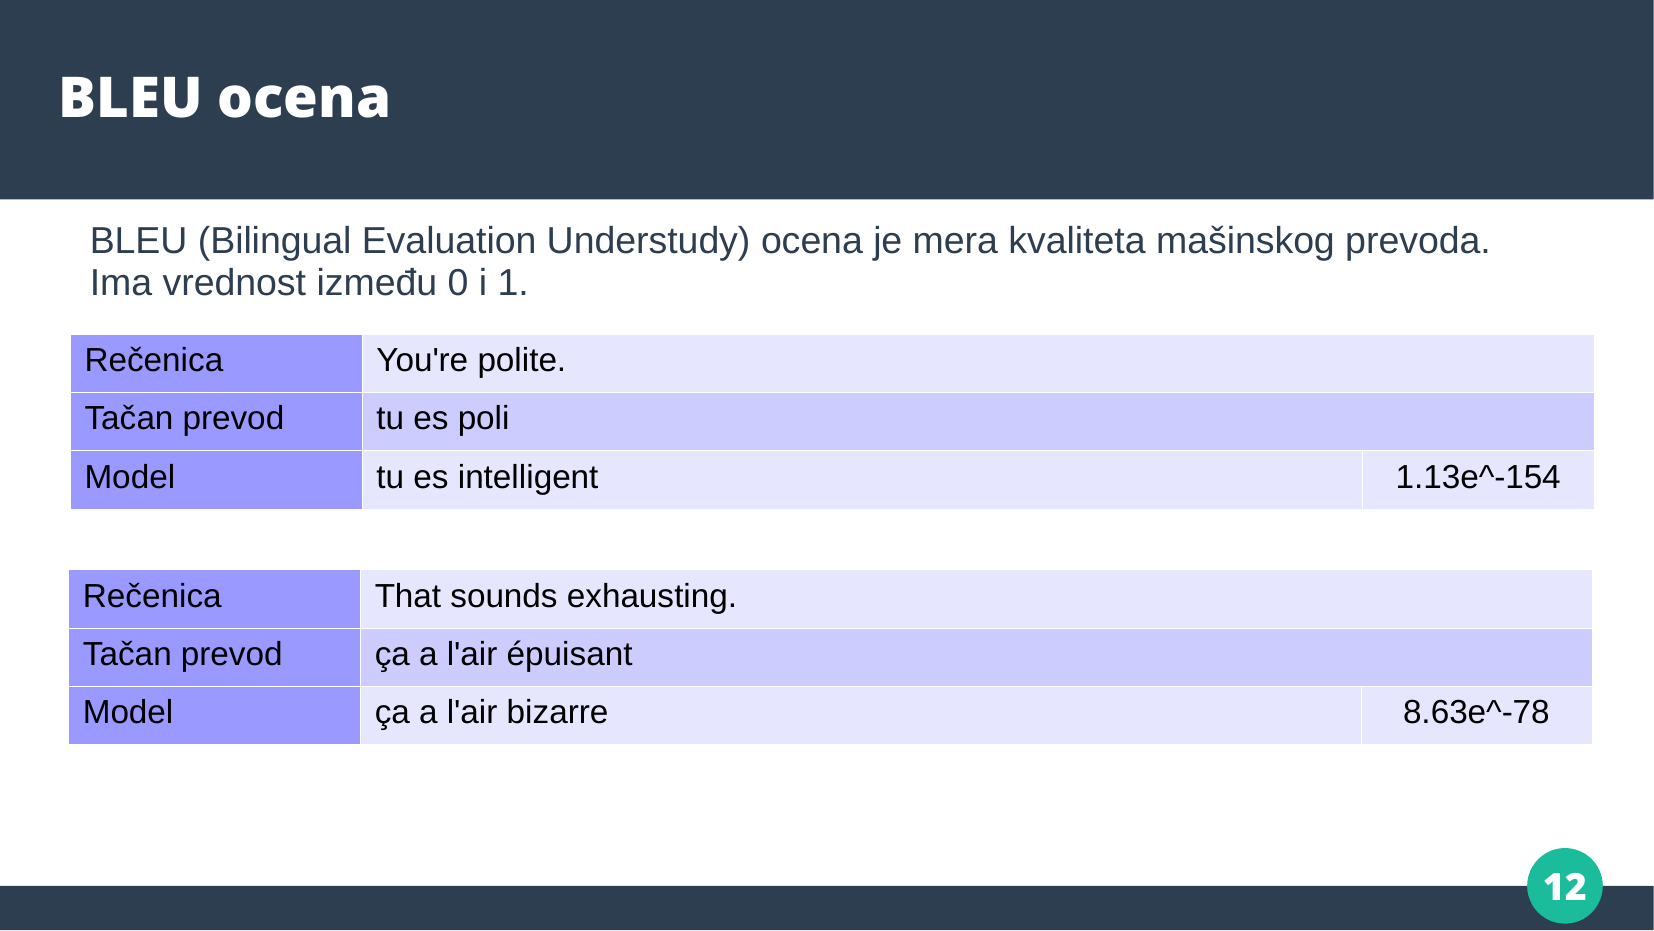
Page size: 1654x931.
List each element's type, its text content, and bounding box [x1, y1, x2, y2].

table_cell Model [69, 687, 360, 744]
table_cell 1.13e^-154 [1363, 451, 1594, 509]
text_box BLEU (Bilingual Evaluation Understudy) ocena je mera kvaliteta mašinskog prevoda. Ima vrednost između 0 i 1. [75, 205, 1654, 318]
table_cell ça a l'air épuisant [361, 629, 1592, 686]
table_cell Tačan prevod [71, 393, 362, 450]
table_cell 8.63e^-78 [1362, 687, 1592, 744]
table_header Rečenica [71, 335, 362, 392]
table_header You're polite. [363, 335, 1594, 392]
table_cell Tačan prevod [69, 629, 360, 686]
table_cell ça a l'air bizarre [361, 687, 1361, 744]
table_cell tu es poli [363, 393, 1594, 450]
table_header That sounds exhausting. [361, 570, 1592, 628]
table_header Rečenica [69, 570, 360, 628]
table_cell tu es intelligent [363, 451, 1362, 509]
table_cell Model [71, 451, 362, 509]
title BLEU ocena [59, 37, 1595, 156]
